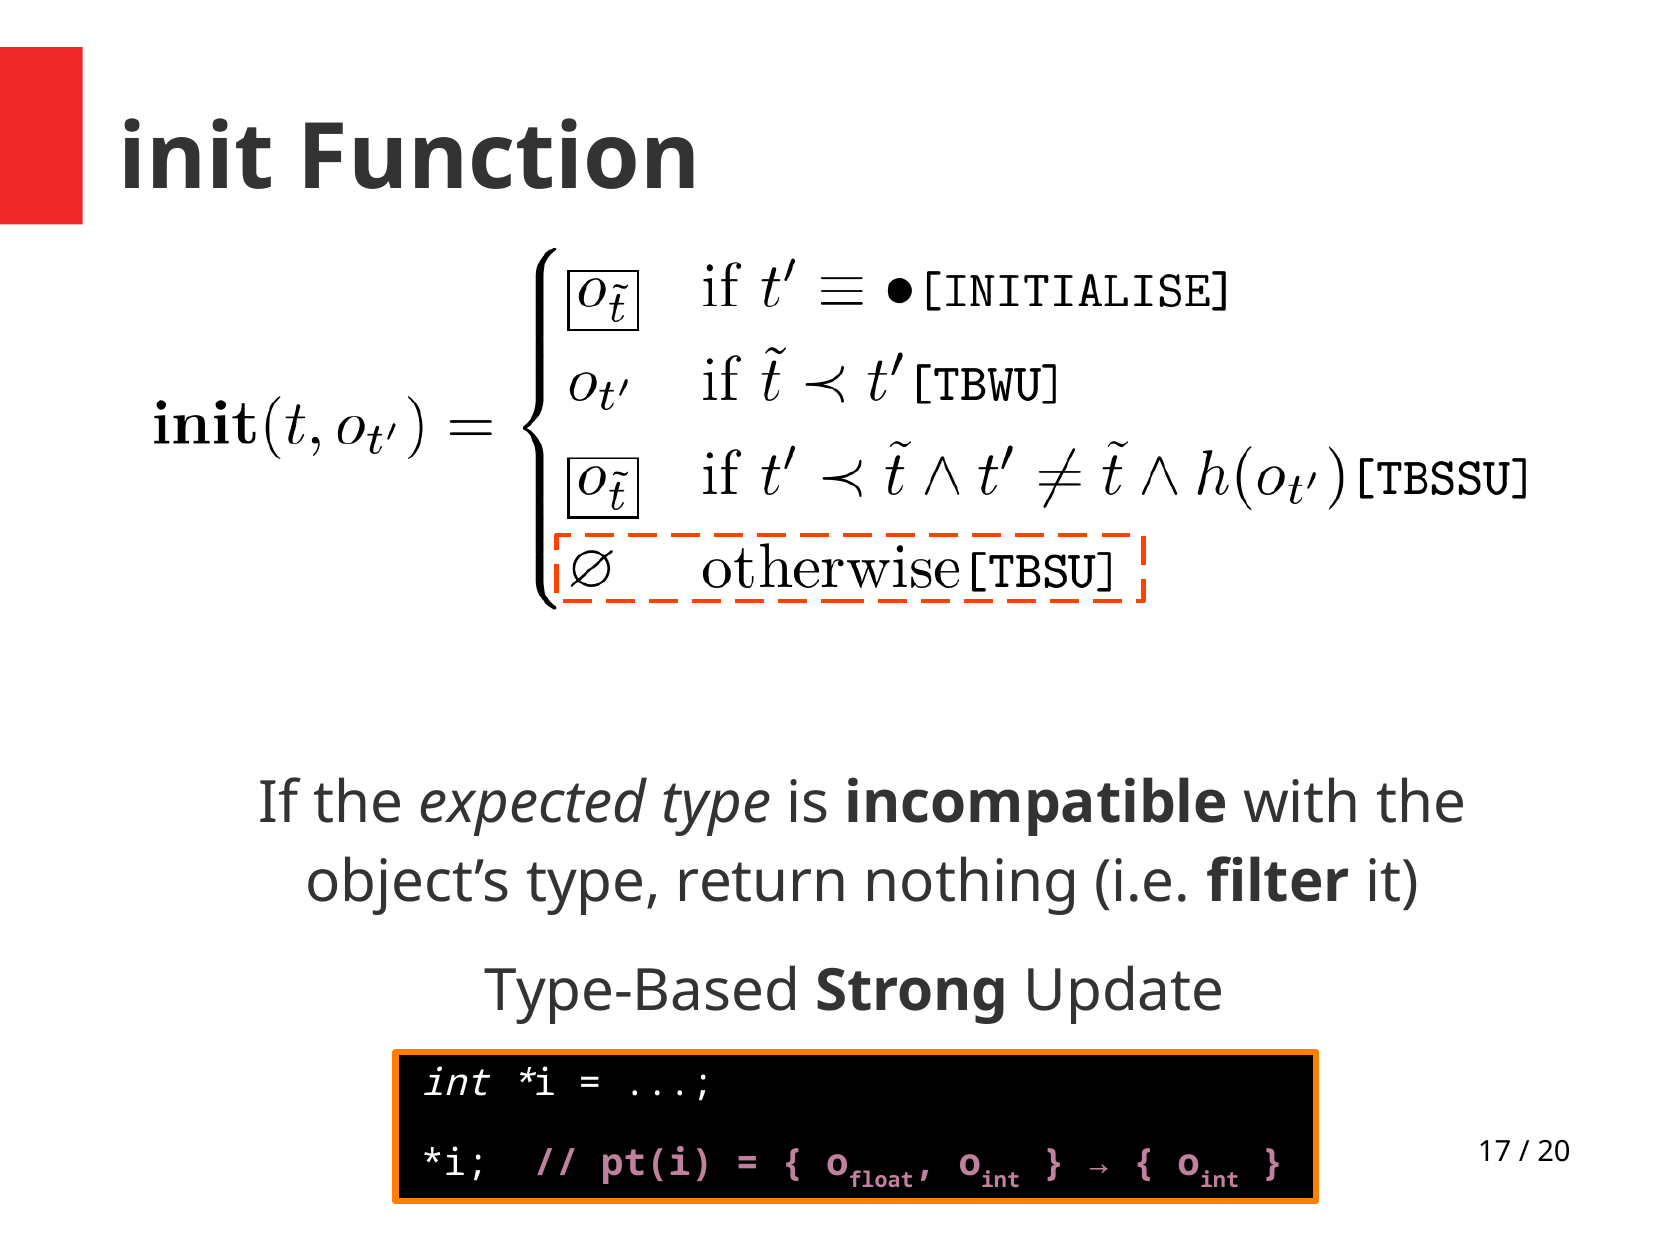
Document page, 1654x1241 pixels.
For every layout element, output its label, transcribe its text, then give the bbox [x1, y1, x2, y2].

title init Function [118, 49, 1571, 257]
list If the expected type is incompatible with the object’s type, return nothing (i.e. filter it) Type-Based Strong Update [118, 759, 1536, 1074]
list int *i = ...; *i; // pt(i) = { ofloat, oint } → { oint } [395, 1051, 1316, 1202]
picture [118, 236, 1536, 638]
